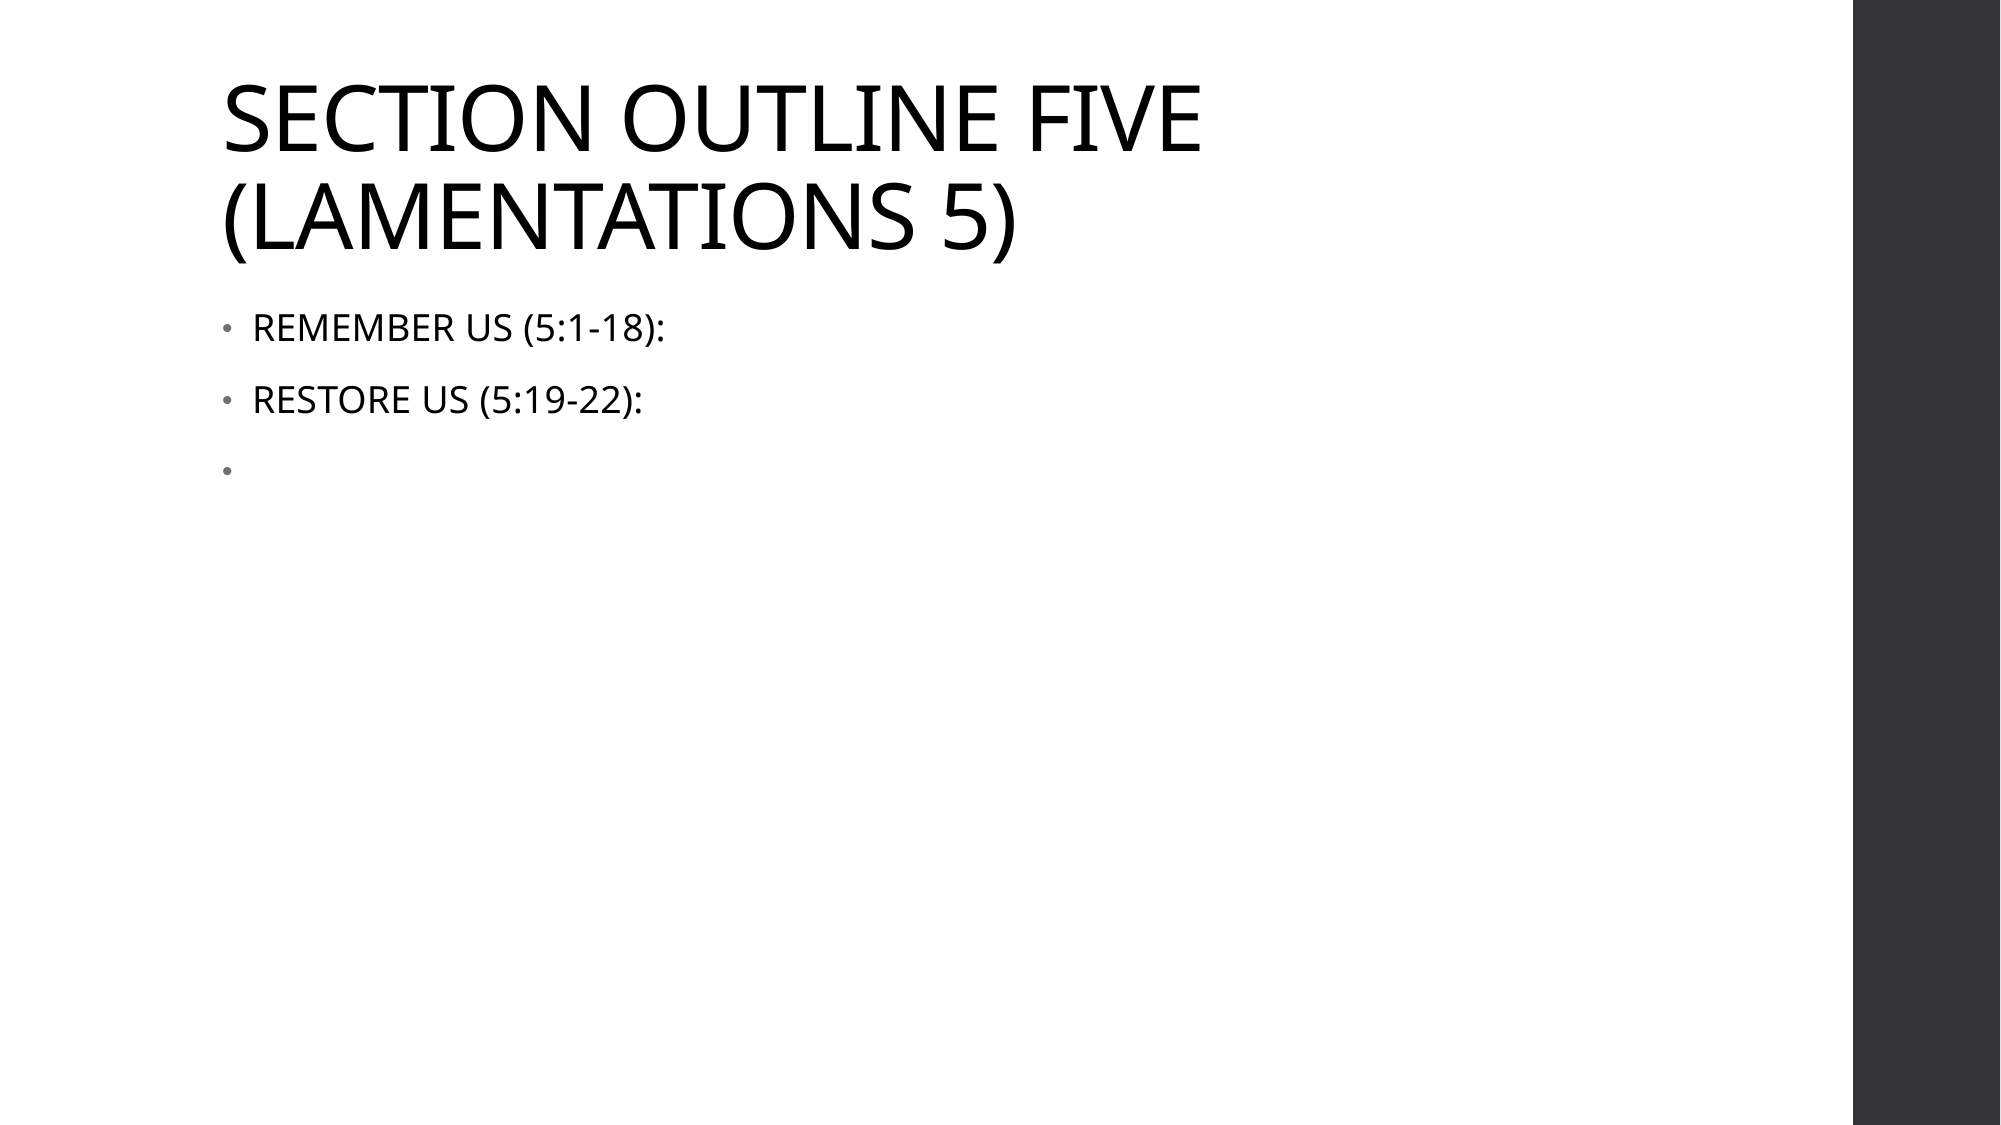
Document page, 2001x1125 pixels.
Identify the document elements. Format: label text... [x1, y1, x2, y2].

list REMEMBER US (5:1-18): RESTORE US (5:19-22): [206, 299, 1617, 1014]
title SECTION OUTLINE FIVE (LAMENTATIONS 5) [206, 60, 1797, 278]
